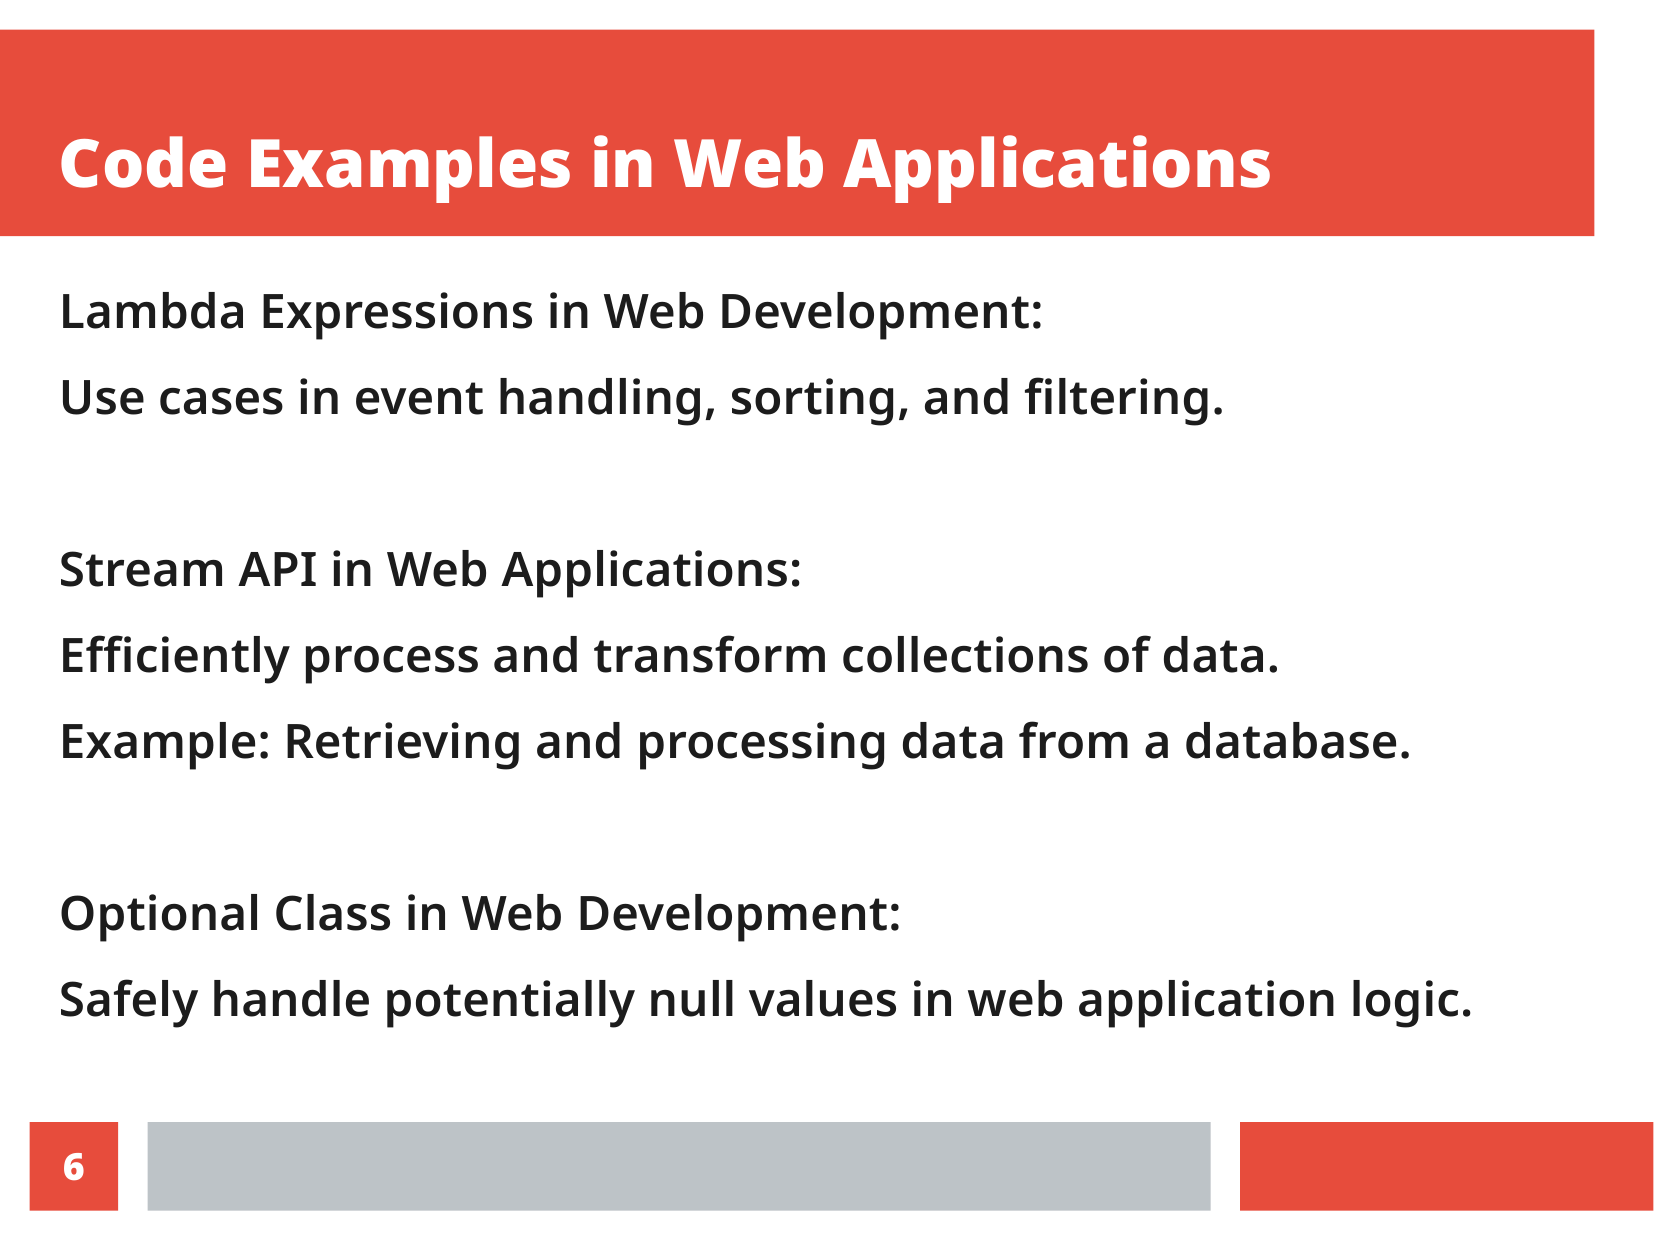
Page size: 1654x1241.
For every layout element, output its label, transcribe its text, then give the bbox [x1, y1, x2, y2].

list Lambda Expressions in Web Development: Use cases in event handling, sorting, and filtering. Stream API in Web Applications: Efficiently process and transform collections of data. Example: Retrieving and processing data from a database. Optional Class in Web Development: Safely handle potentially null values in web application logic. [59, 277, 1565, 1046]
title Code Examples in Web Applications [59, 59, 1595, 207]
